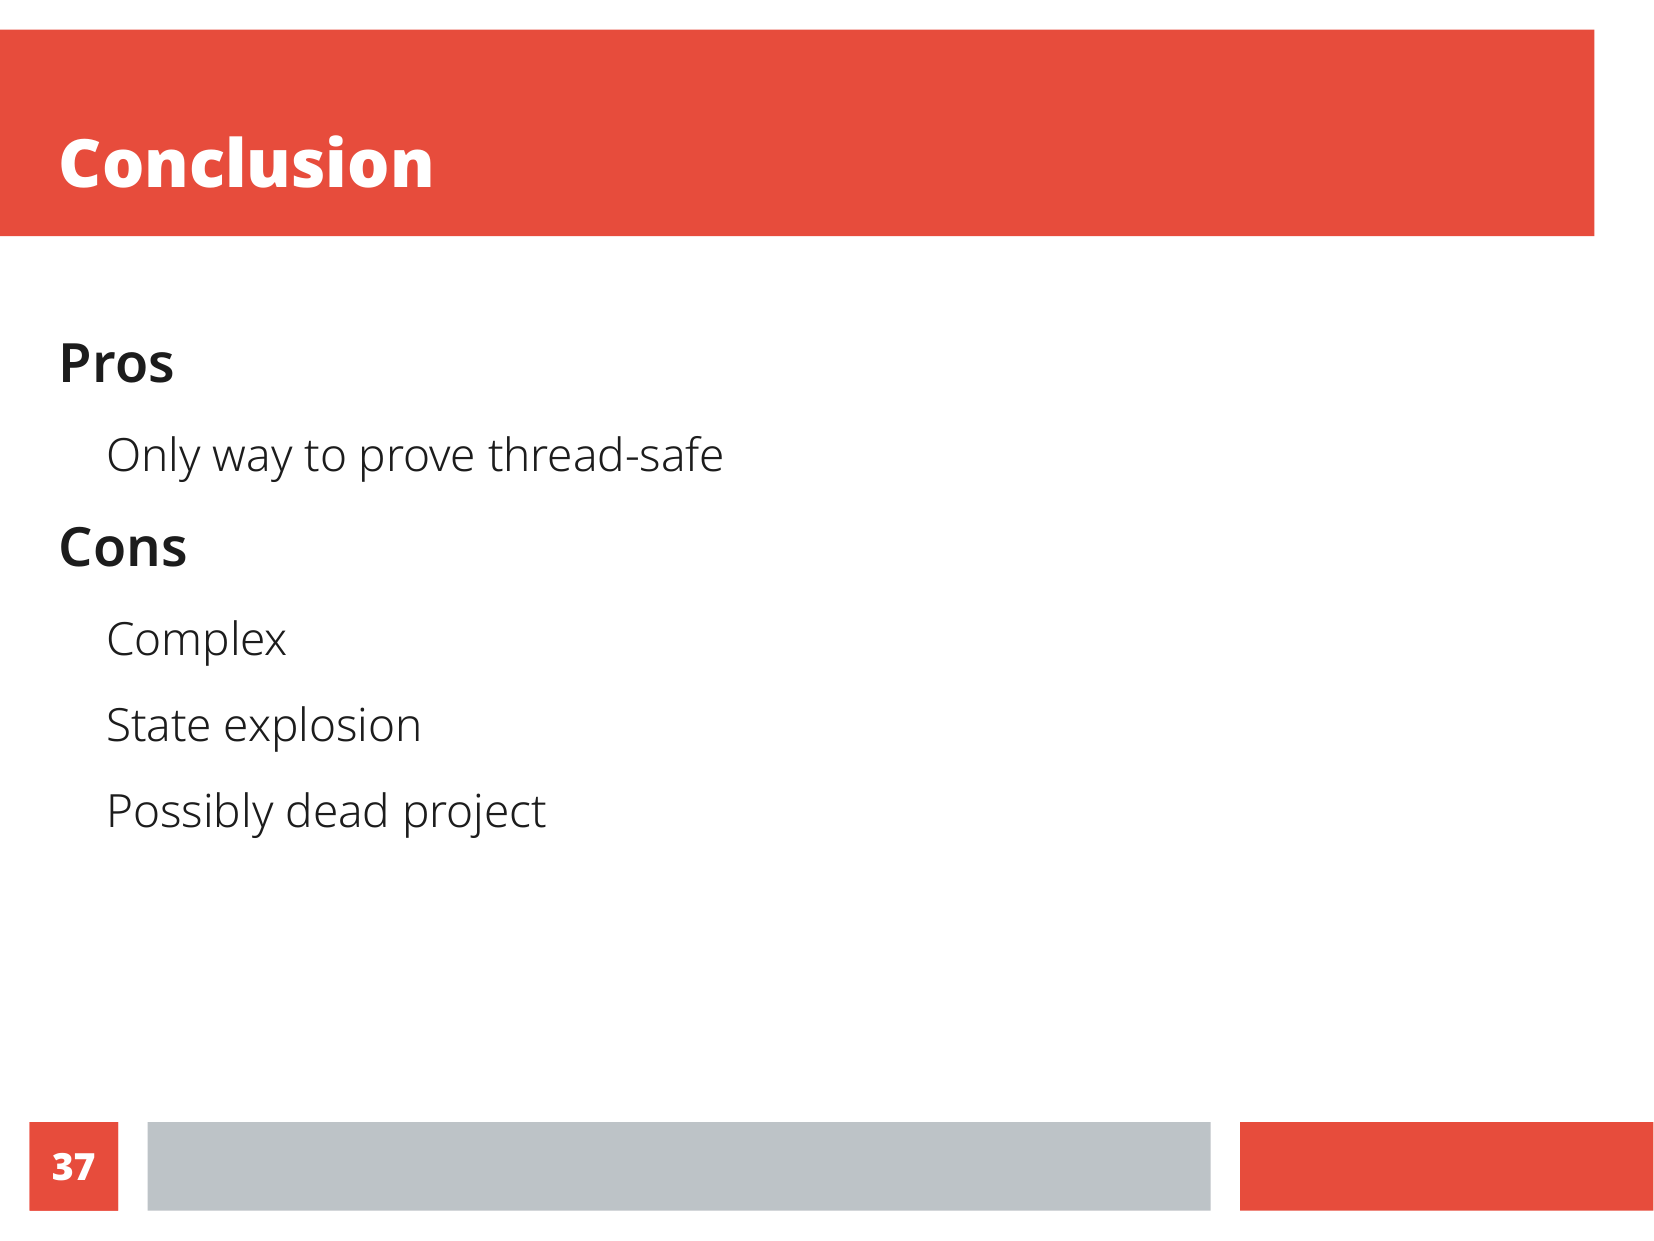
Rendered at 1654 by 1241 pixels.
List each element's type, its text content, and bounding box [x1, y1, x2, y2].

title Conclusion [59, 59, 1595, 207]
list Pros Only way to prove thread-safe Cons Complex State explosion Possibly dead project [59, 324, 1565, 1093]
